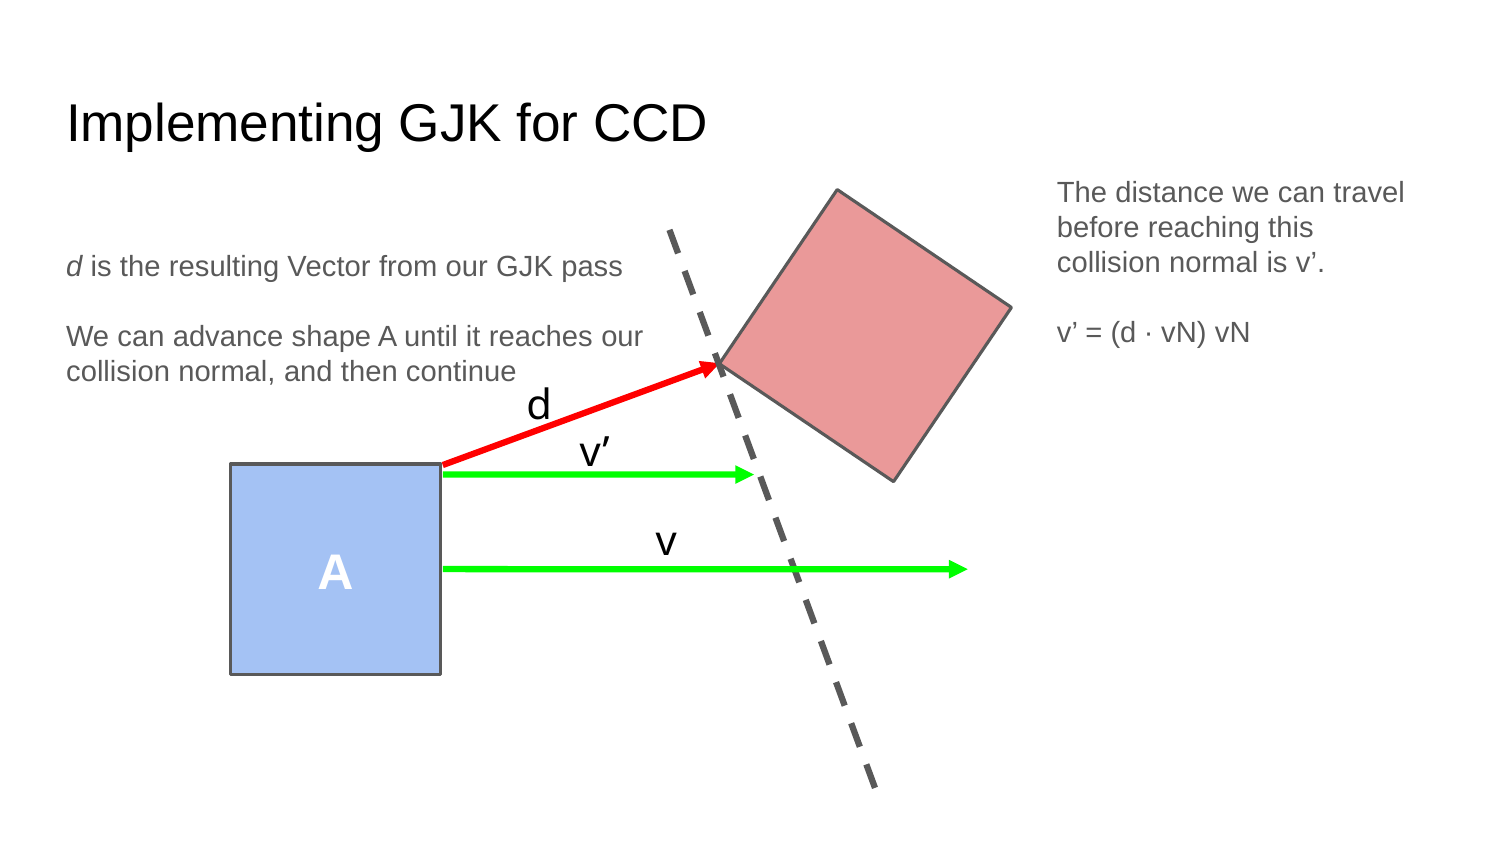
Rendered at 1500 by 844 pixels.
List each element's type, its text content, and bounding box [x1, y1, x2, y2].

text_box v [640, 498, 693, 579]
text_box v’ [564, 409, 628, 490]
text_box d [532, 403, 544, 416]
text_box d [511, 403, 564, 444]
text_box A [230, 463, 441, 675]
title Implementing GJK for CCD [51, 72, 1449, 167]
text_box The distance we can travel before reaching this collision normal is v’. v’ = (d ∙ vN) vN [1041, 158, 1439, 364]
text_box [721, 189, 1012, 482]
text_box d is the resulting Vector from our GJK pass We can advance shape A until it reaches our collision normal, and then continue [51, 232, 689, 403]
